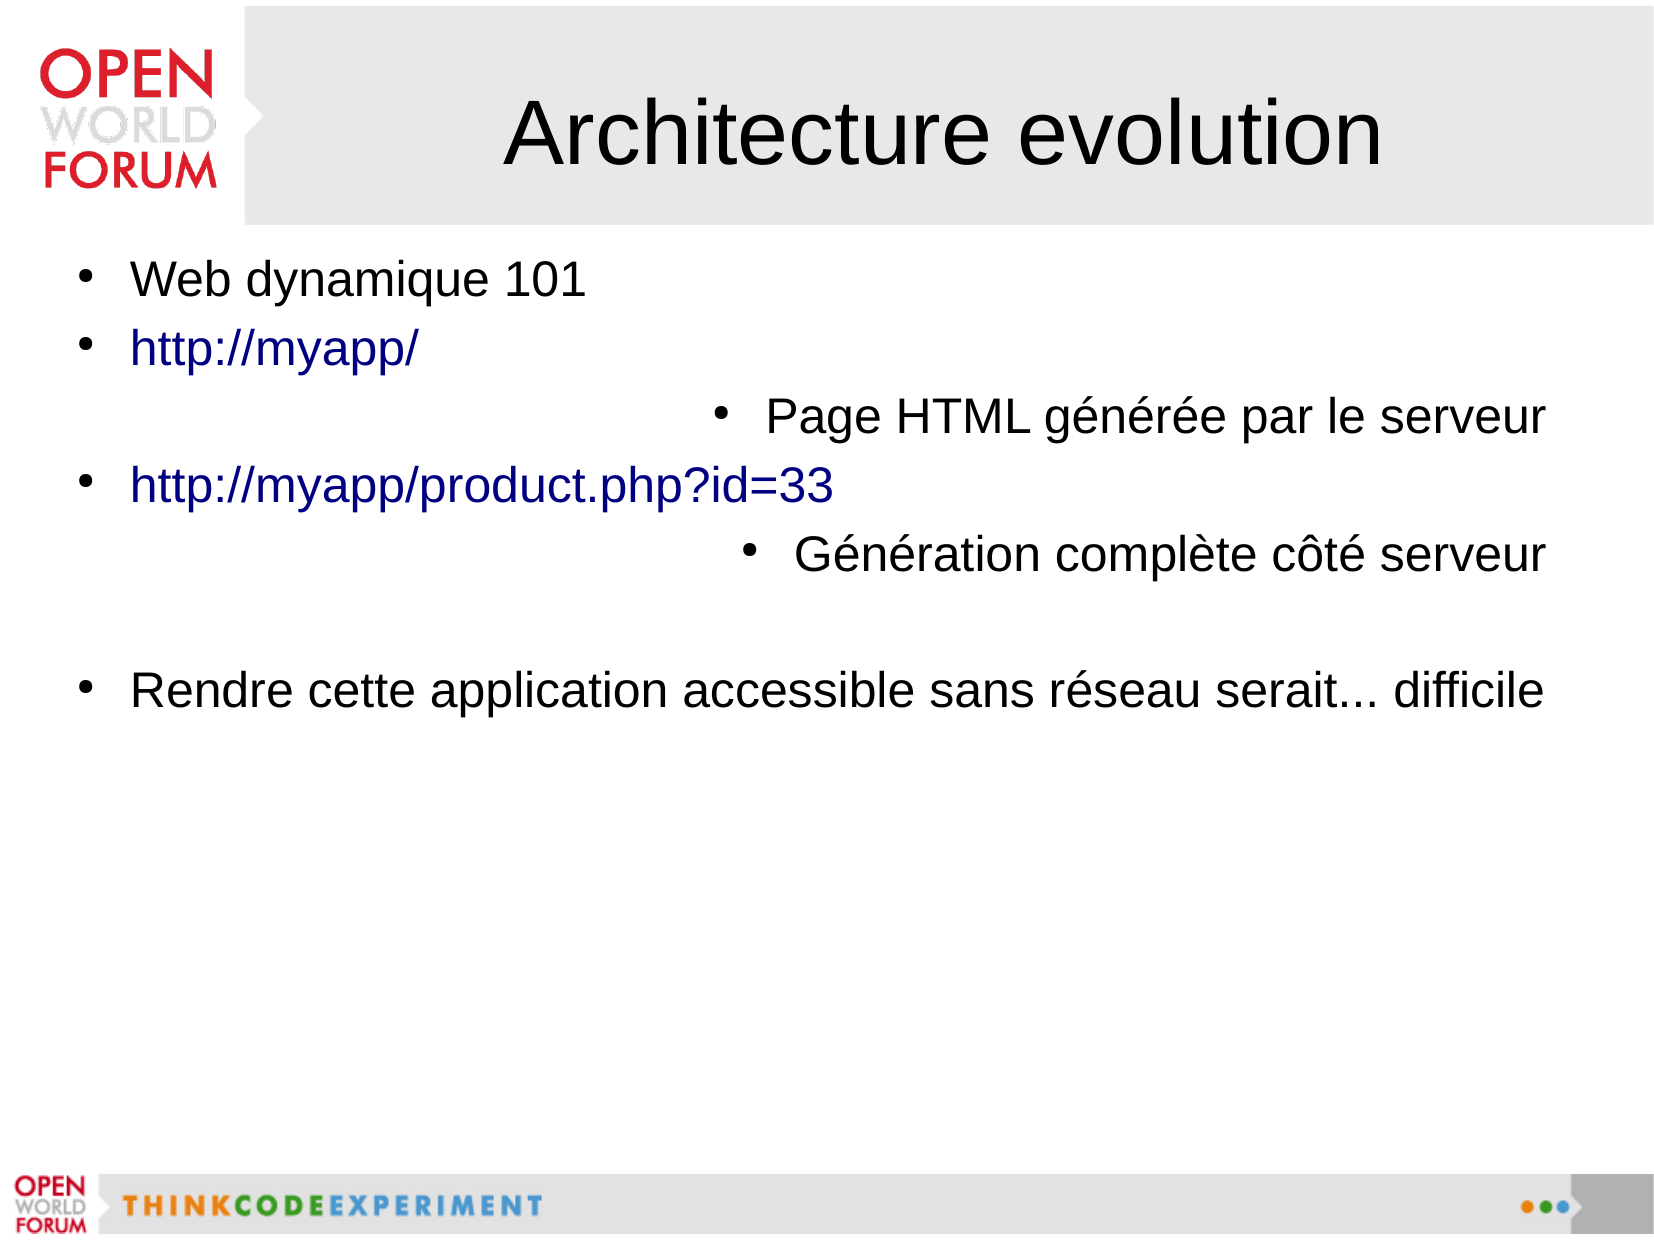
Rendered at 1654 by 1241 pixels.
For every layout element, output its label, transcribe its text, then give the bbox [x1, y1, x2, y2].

list Web dynamique 101 http://myapp/ Page HTML générée par le serveur http://myapp/product.php?id=33 Génération complète côté serveur Rendre cette application accessible sans réseau serait... difficile [59, 265, 1548, 1085]
title Architecture evolution [295, 29, 1595, 237]
picture [11, 6, 1654, 225]
picture [0, 1174, 1654, 1234]
